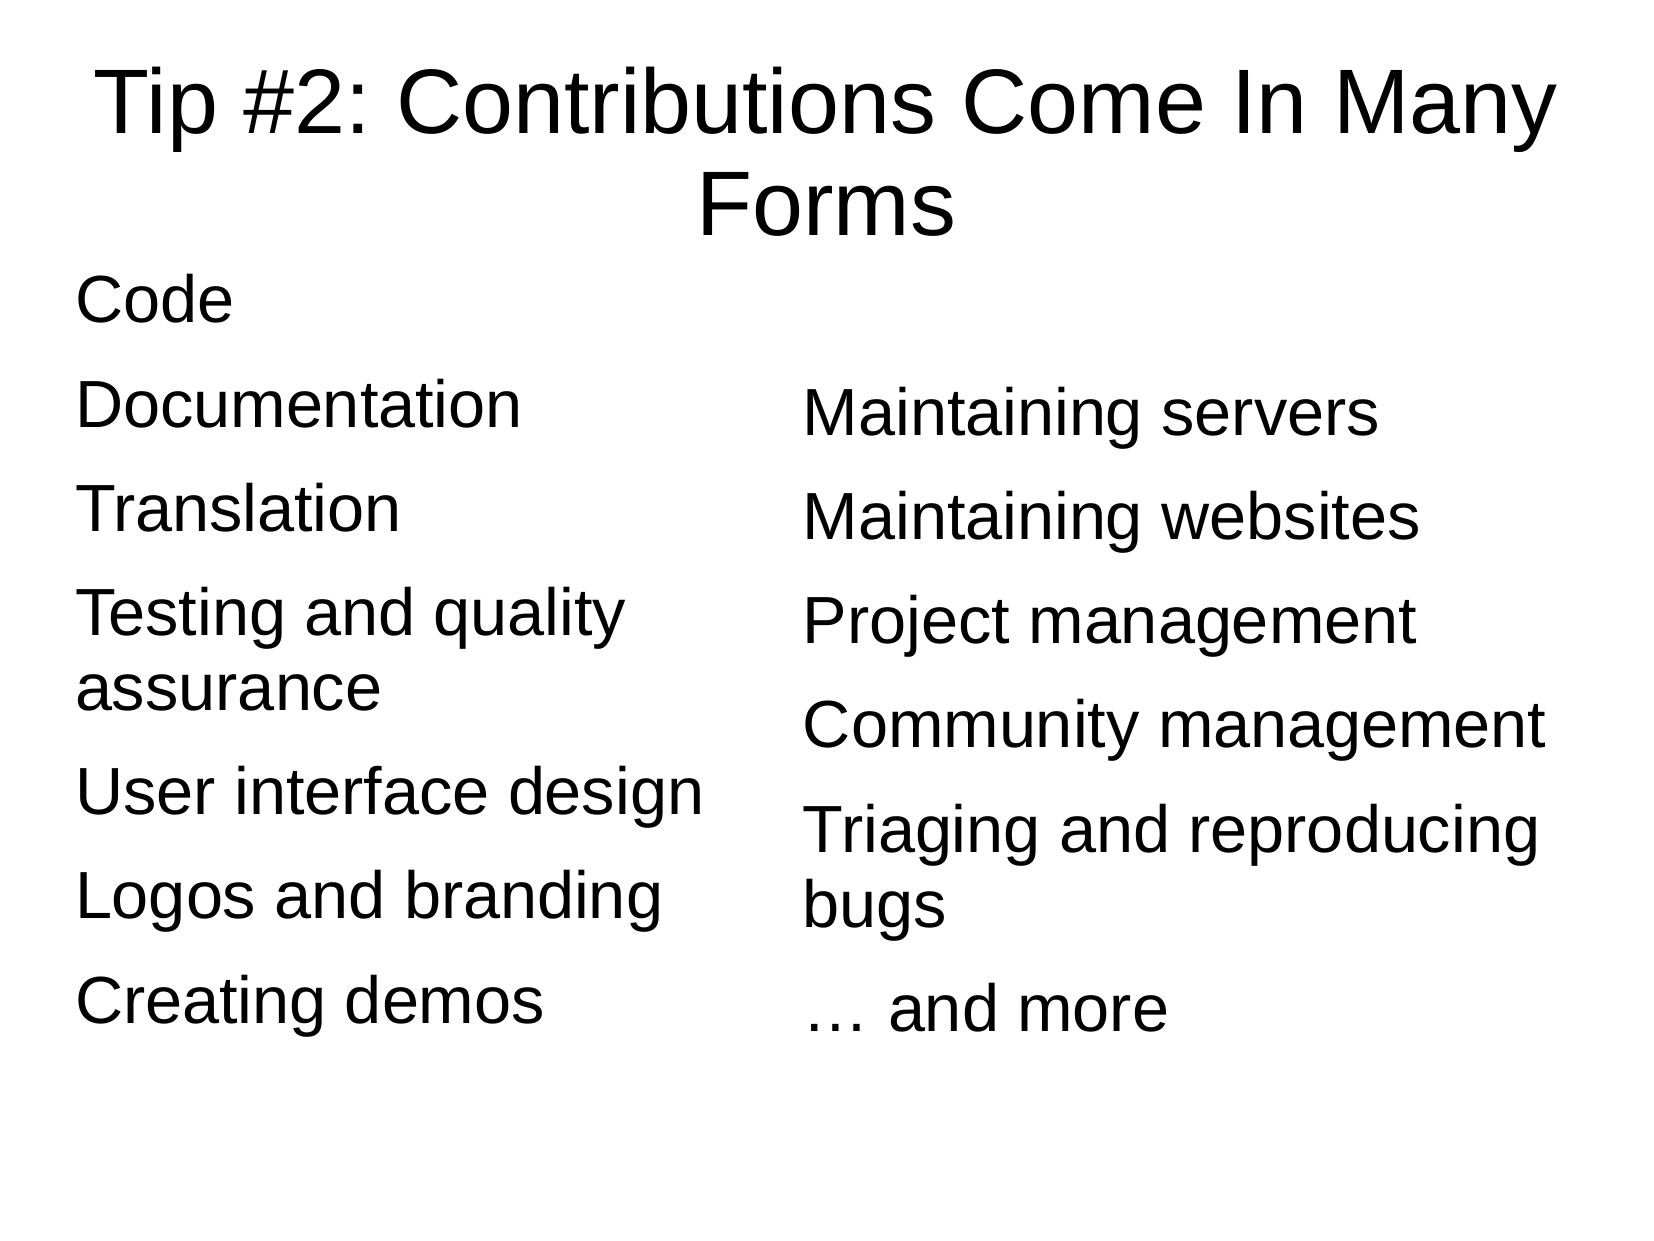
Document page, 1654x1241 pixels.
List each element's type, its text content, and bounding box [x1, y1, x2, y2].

list Maintaining servers Maintaining websites Project management Community management Triaging and reproducing bugs … and more [802, 374, 1654, 1241]
title Tip #2: Contributions Come In Many Forms [82, 49, 1571, 257]
list Code Documentation Translation Testing and quality assurance User interface design Logos and branding Creating demos [75, 262, 851, 1142]
